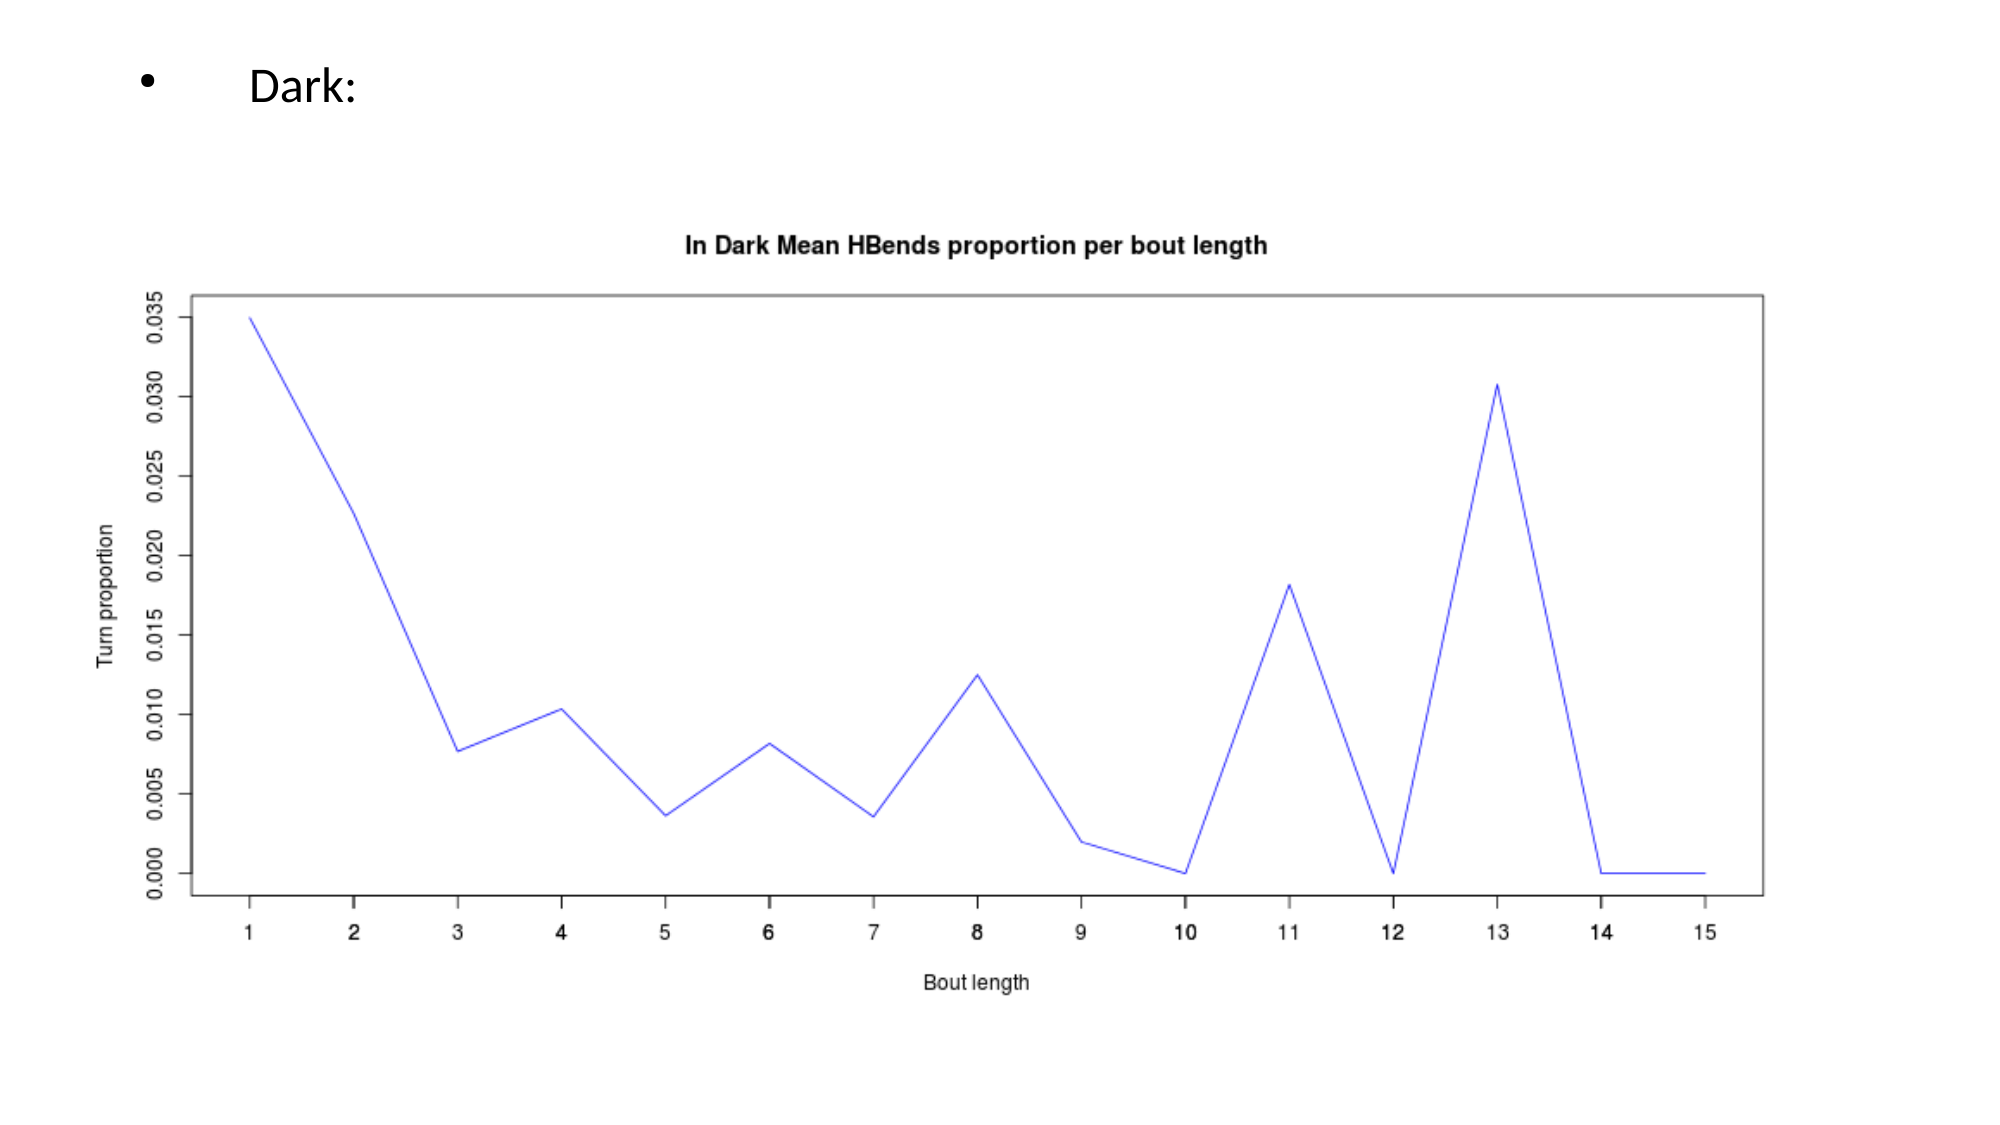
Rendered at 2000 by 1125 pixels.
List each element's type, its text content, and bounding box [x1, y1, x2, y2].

text_box Dark: [0, 0, 2000, 946]
picture [90, 194, 1816, 1023]
